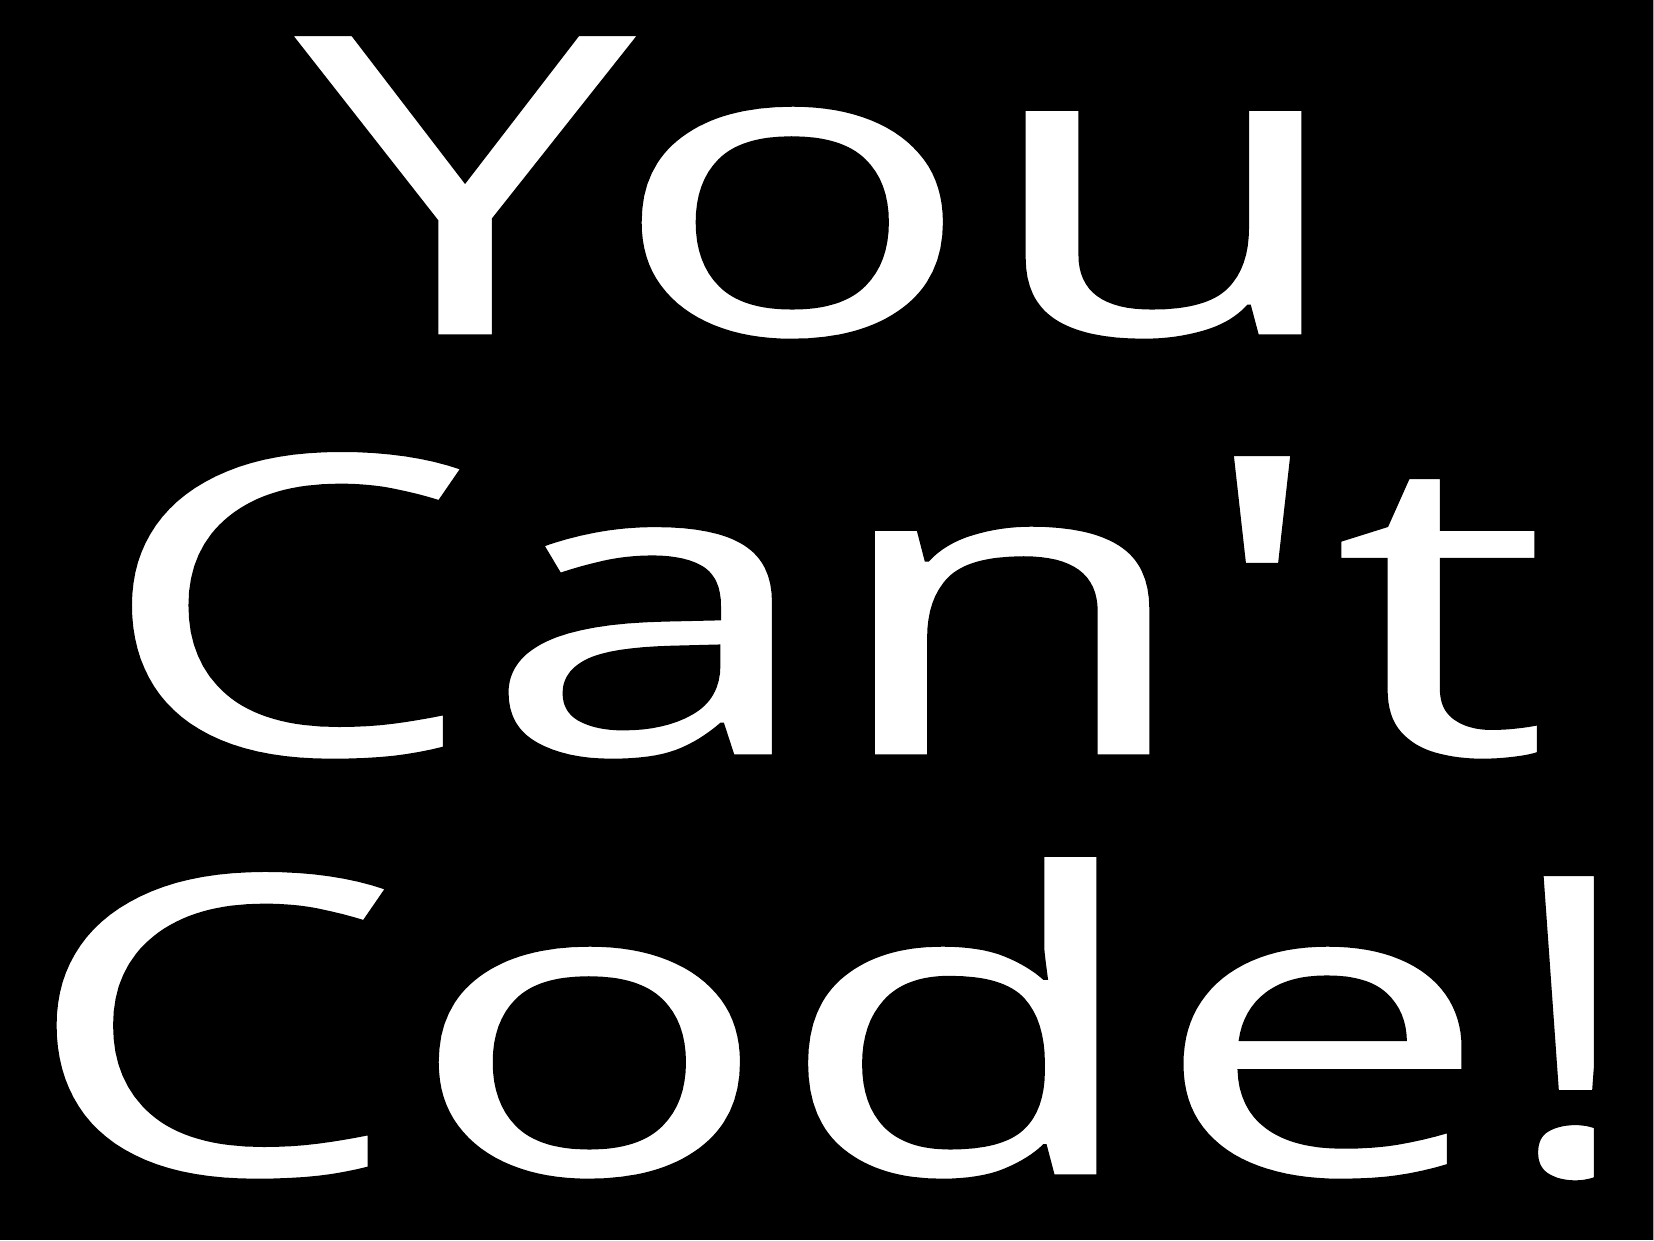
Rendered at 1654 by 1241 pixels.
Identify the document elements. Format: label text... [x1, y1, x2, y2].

text_box You Can't Code! [1182, 945, 1463, 1180]
text_box You Can't Code! [1024, 110, 1303, 340]
text_box You Can't Code! [292, 35, 638, 336]
text_box You Can't Code! [1537, 1124, 1595, 1182]
text_box You Can't Code! [1340, 478, 1538, 760]
text_box You Can't Code! [55, 871, 386, 1180]
text_box You Can't Code! [437, 945, 741, 1180]
text_box You Can't Code! [640, 105, 944, 340]
text_box You Can't Code! [807, 856, 1098, 1180]
text_box You Can't Code! [507, 526, 773, 760]
text_box You Can't Code! [131, 451, 461, 760]
text_box You Can't Code! [1233, 455, 1292, 564]
text_box You Can't Code! [874, 525, 1151, 756]
text_box You Can't Code! [1542, 875, 1595, 1091]
